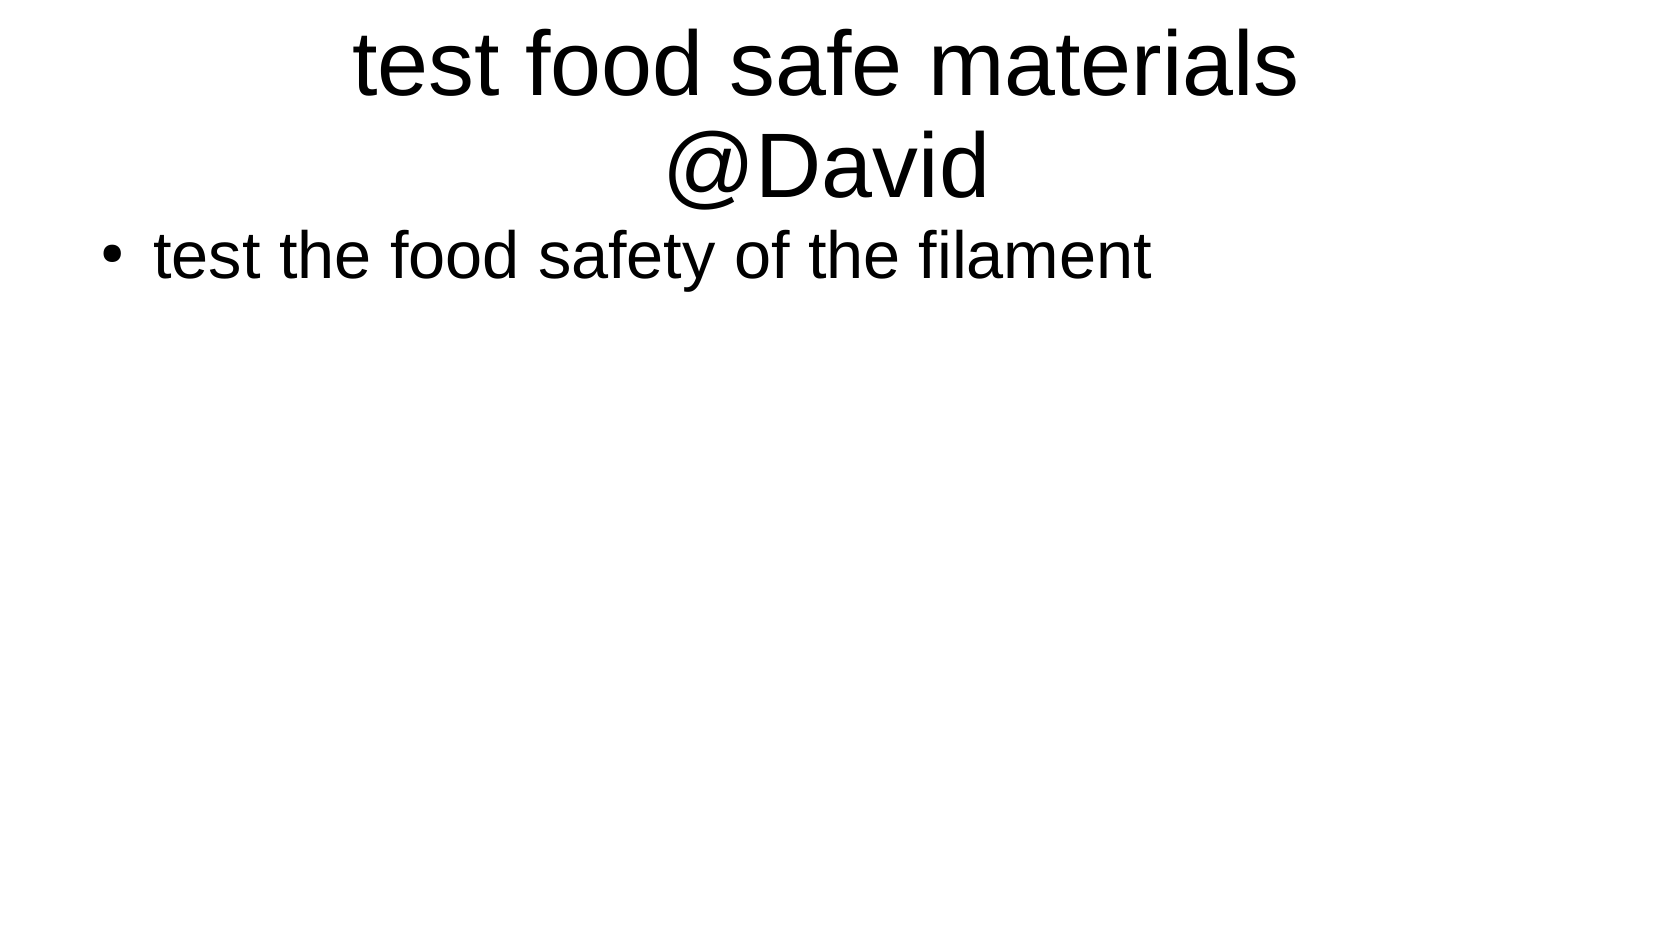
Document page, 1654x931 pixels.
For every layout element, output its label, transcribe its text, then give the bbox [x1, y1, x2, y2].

title test food safe materials @David [82, 12, 1571, 217]
list test the food safety of the filament [82, 217, 1571, 758]
